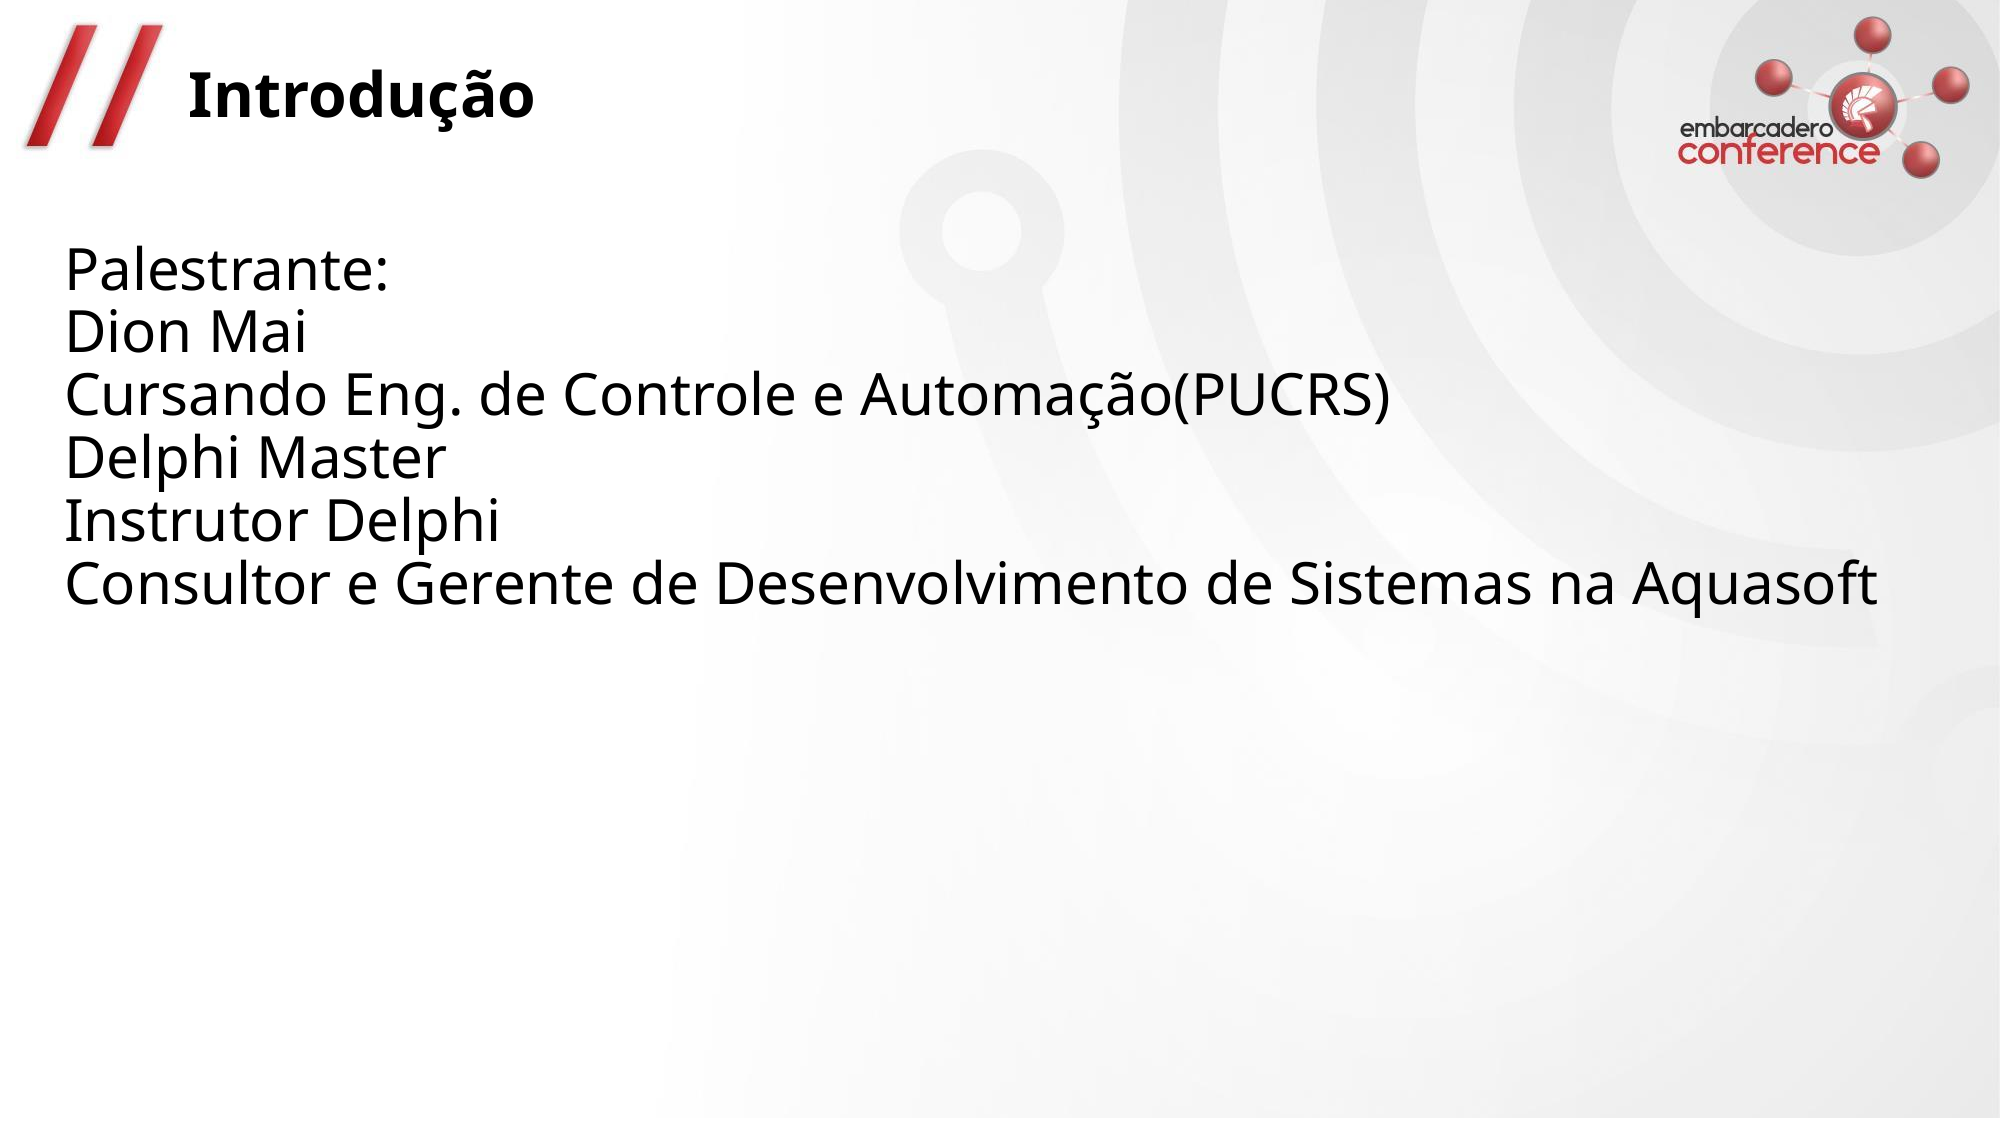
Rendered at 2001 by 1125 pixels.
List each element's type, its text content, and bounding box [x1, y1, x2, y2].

title Introdução [174, 49, 1636, 145]
picture [0, 0, 2000, 1118]
list Palestrante: Dion Mai Cursando Eng. de Controle e Automação(PUCRS) Delphi Master Instrutor Delphi Consultor e Gerente de Desenvolvimento de Sistemas na Aquasoft [33, 232, 1970, 1100]
